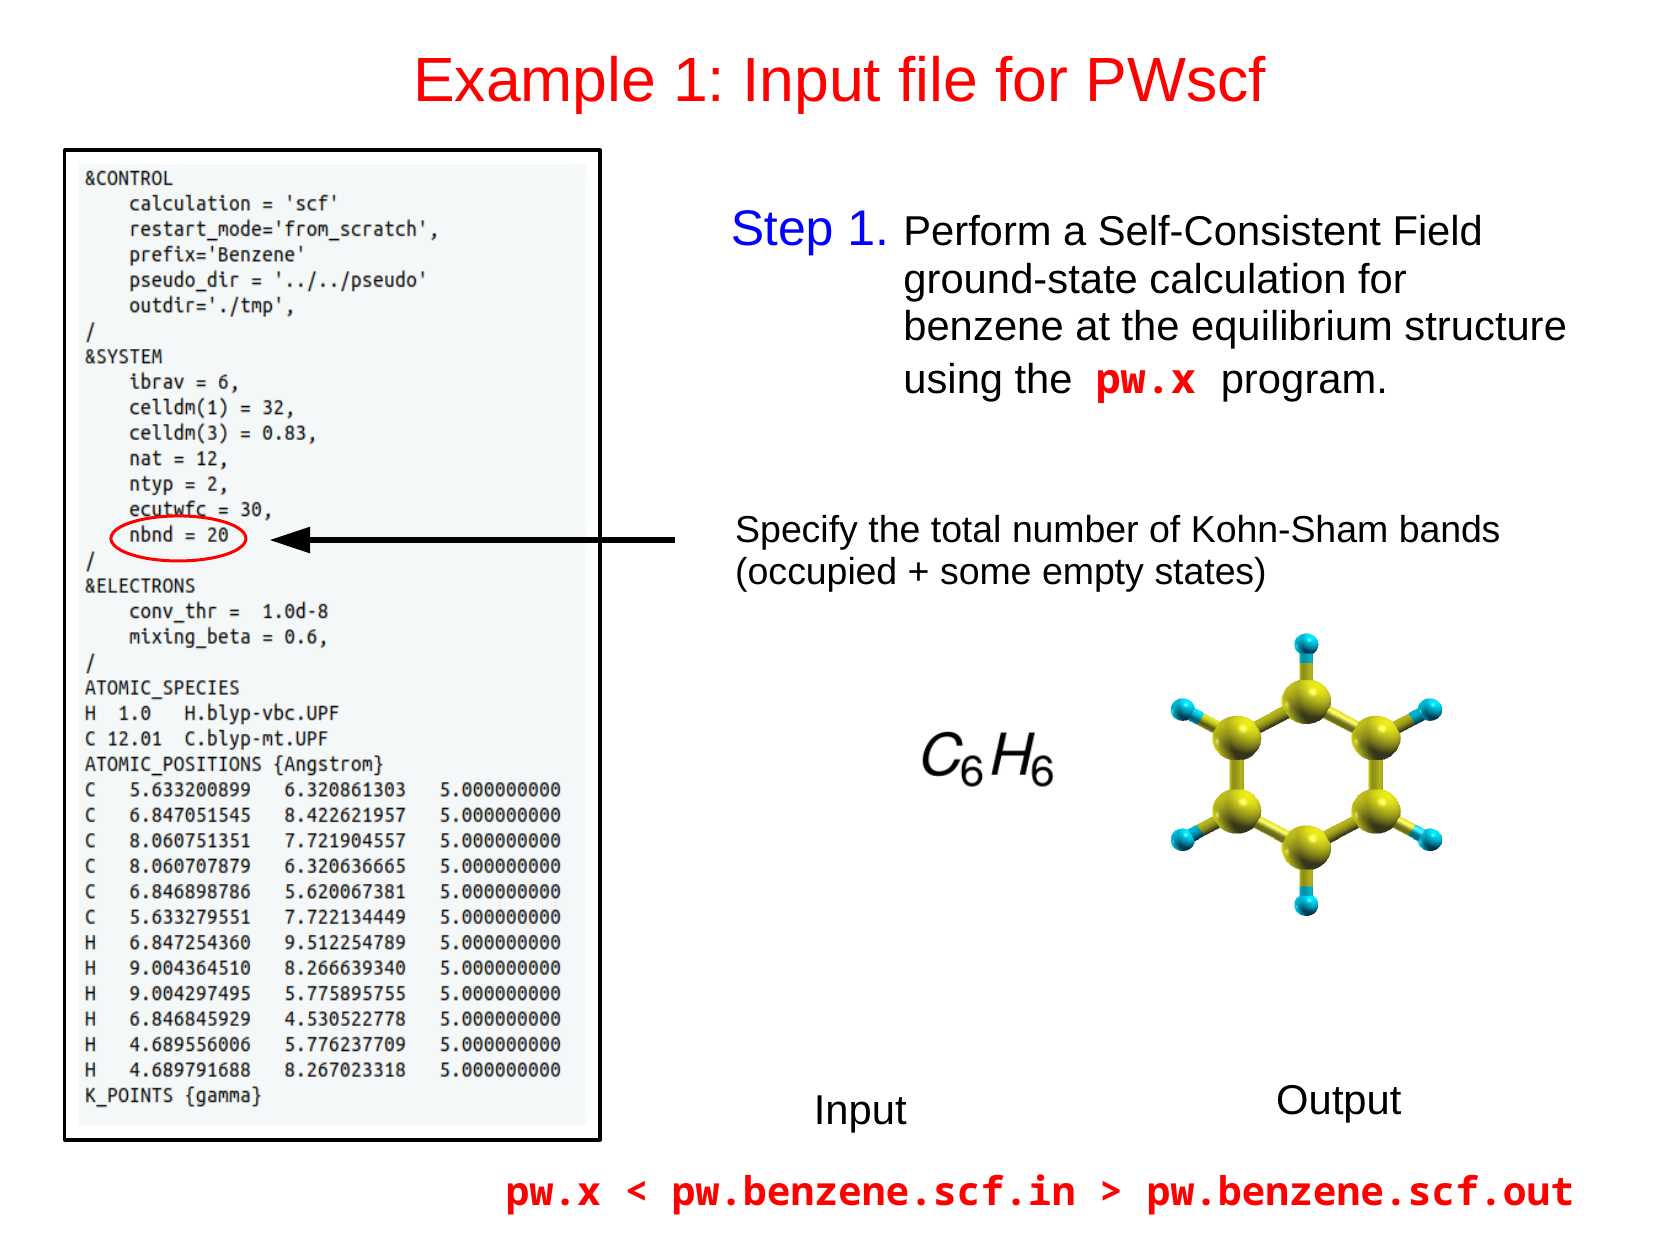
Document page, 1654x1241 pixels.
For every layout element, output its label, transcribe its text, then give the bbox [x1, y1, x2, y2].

picture [915, 719, 1066, 793]
picture [1155, 629, 1456, 922]
list Input [743, 1086, 963, 1162]
list pw.x < pw.benzene.scf.in > pw.benzene.scf.out [435, 1163, 1636, 1241]
list Step 1. Perform a Self-Consistent Field ground-state calculation for benzene at the equilibrium structure using the pw.x program. [660, 200, 1598, 451]
text_box Specify the total number of Kohn-Sham bands (occupied + some empty states) [720, 501, 1518, 601]
list Output [1205, 1076, 1426, 1164]
title Example 1: Input file for PWscf [84, 8, 1573, 151]
picture [79, 164, 586, 1126]
